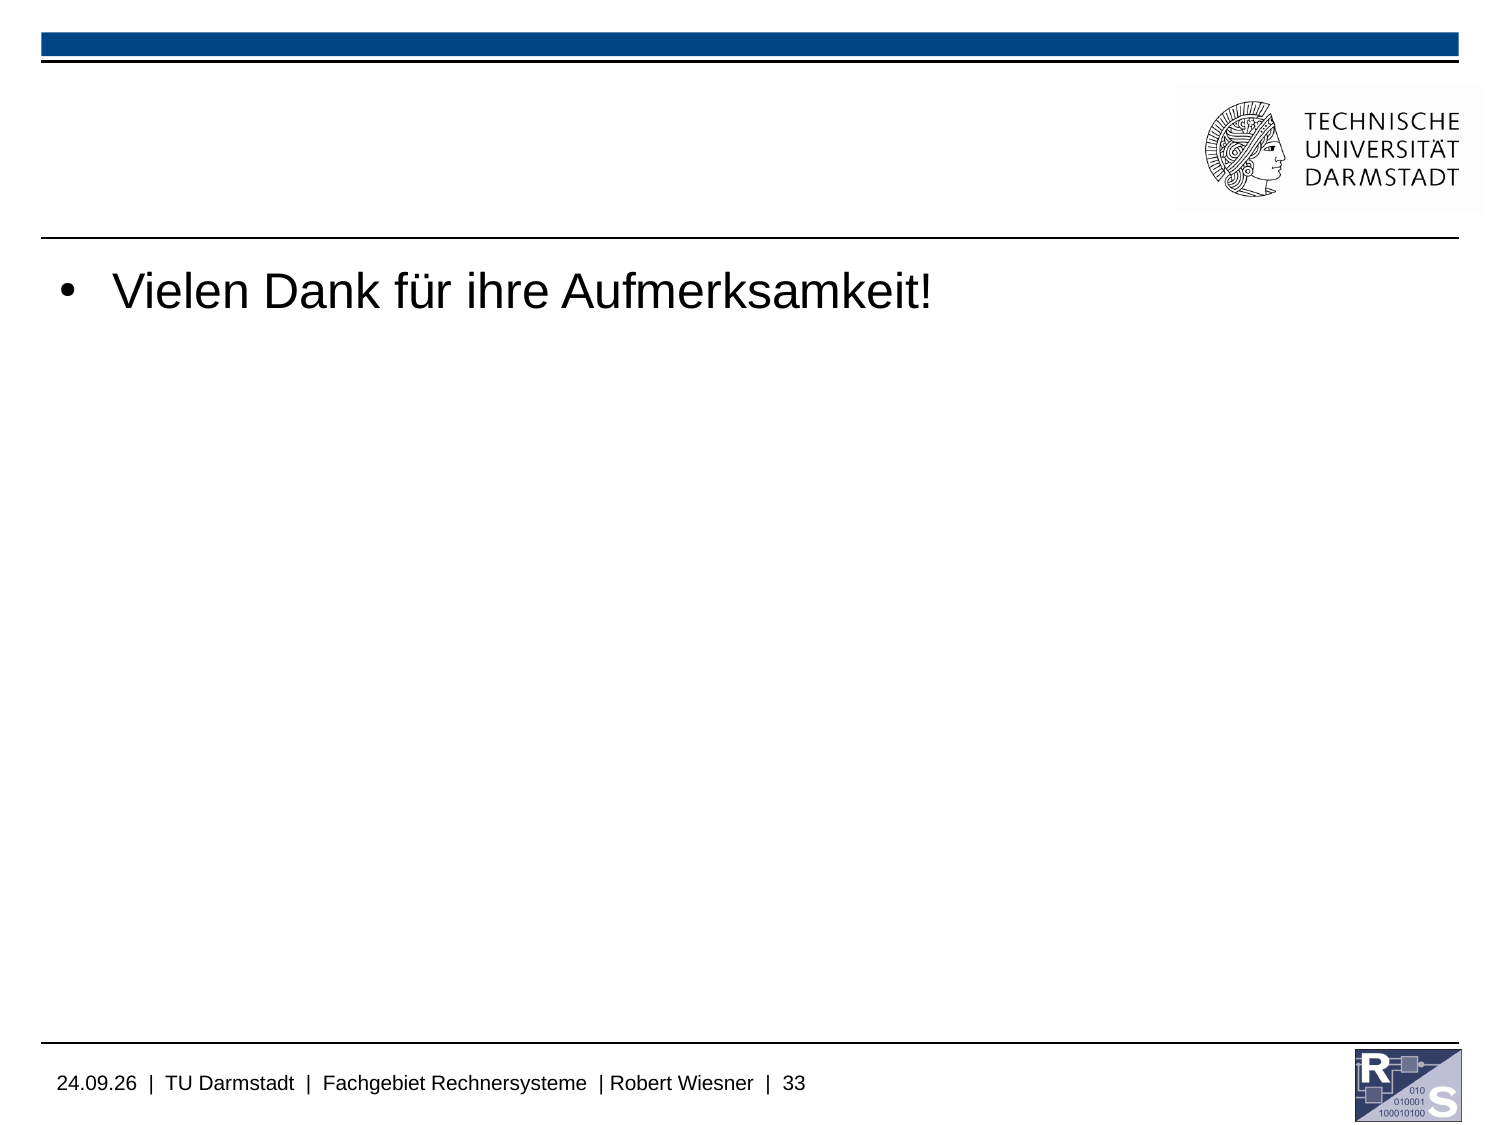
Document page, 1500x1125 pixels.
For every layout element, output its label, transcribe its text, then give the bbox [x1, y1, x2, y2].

picture [1355, 1049, 1462, 1122]
list Vielen Dank für ihre Aufmerksamkeit! [41, 263, 1455, 1032]
